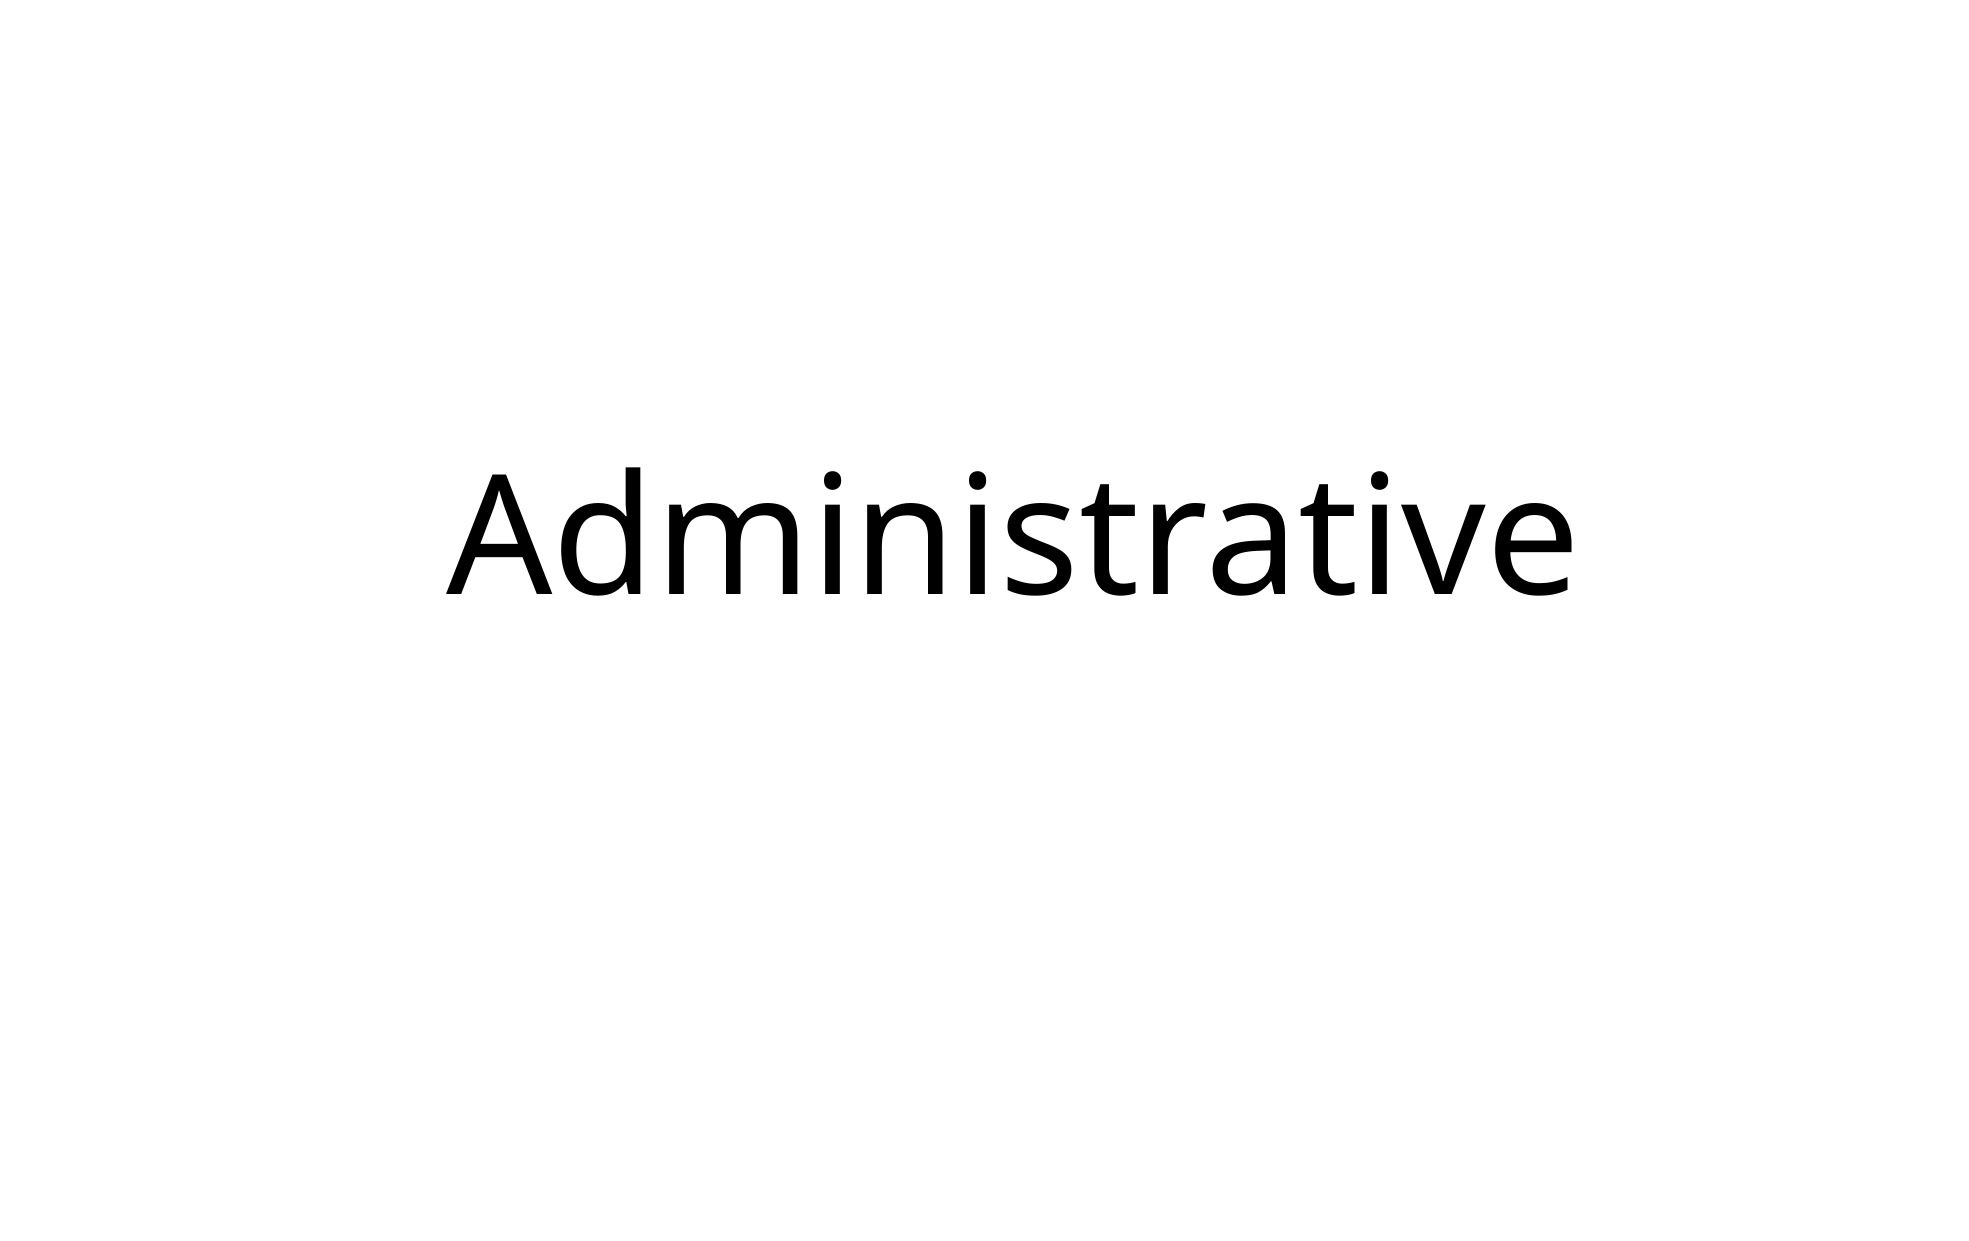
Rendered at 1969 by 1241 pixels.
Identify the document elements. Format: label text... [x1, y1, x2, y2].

subtitle Administrative [98, 49, 1870, 1010]
